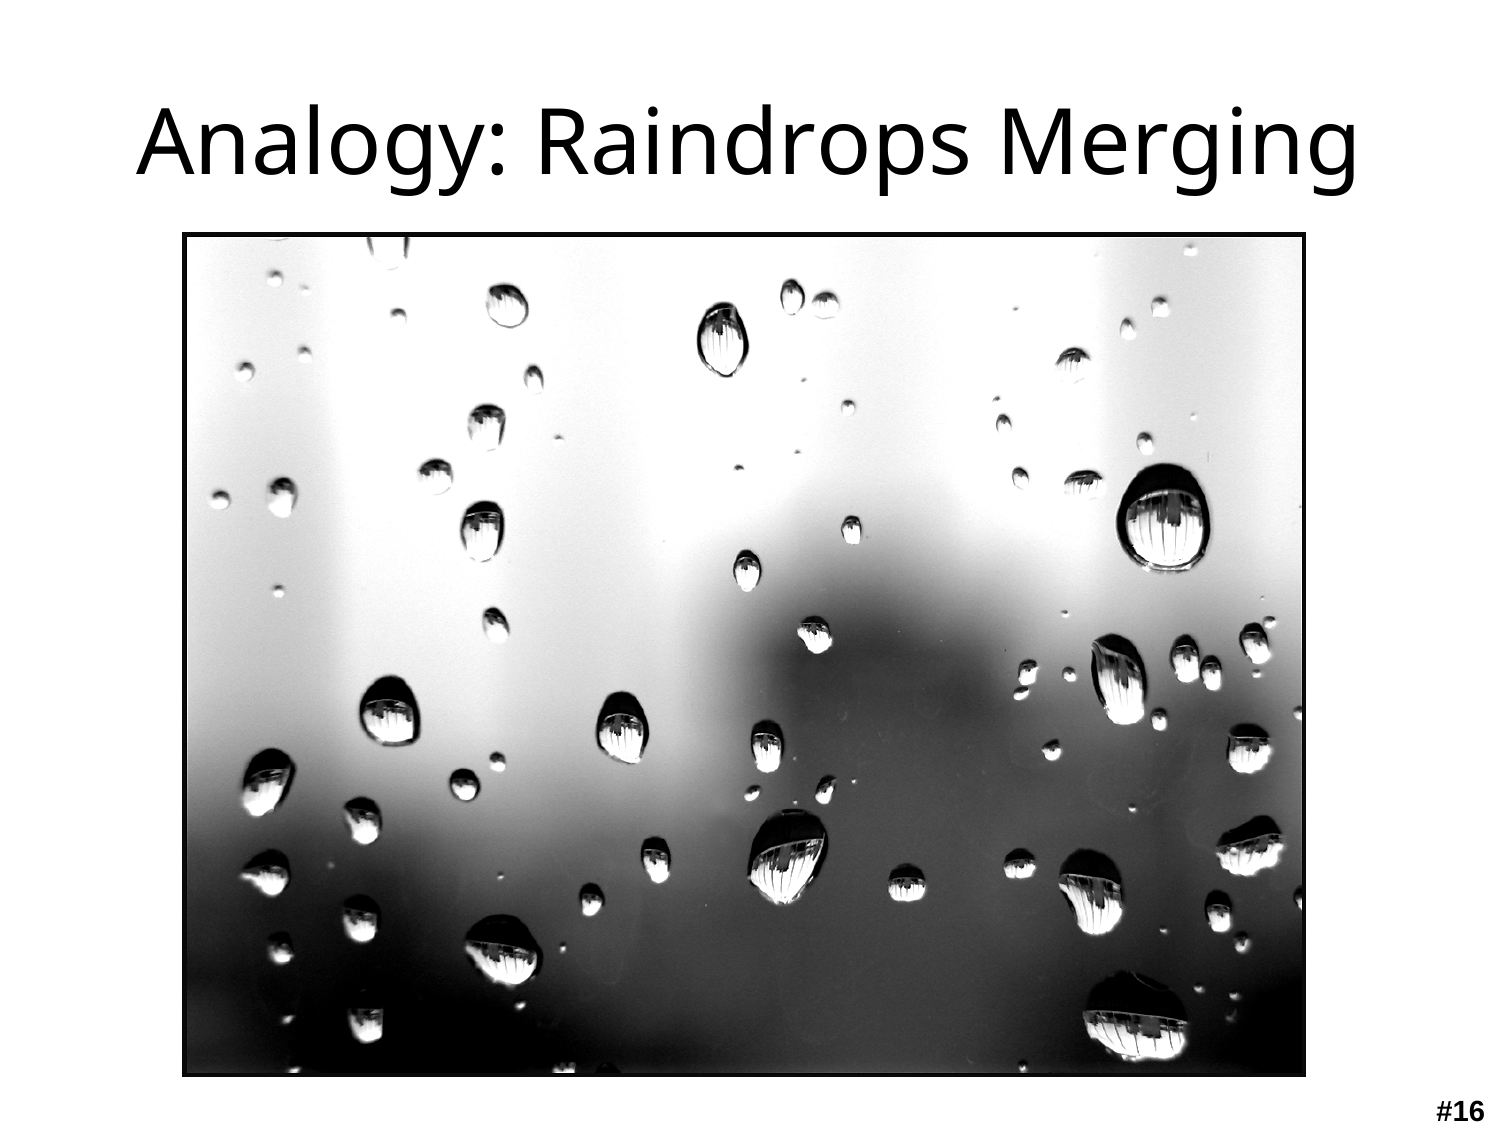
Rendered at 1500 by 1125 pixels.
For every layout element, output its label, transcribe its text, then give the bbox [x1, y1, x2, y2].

picture [182, 232, 1306, 1077]
title Analogy: Raindrops Merging [24, 45, 1476, 233]
